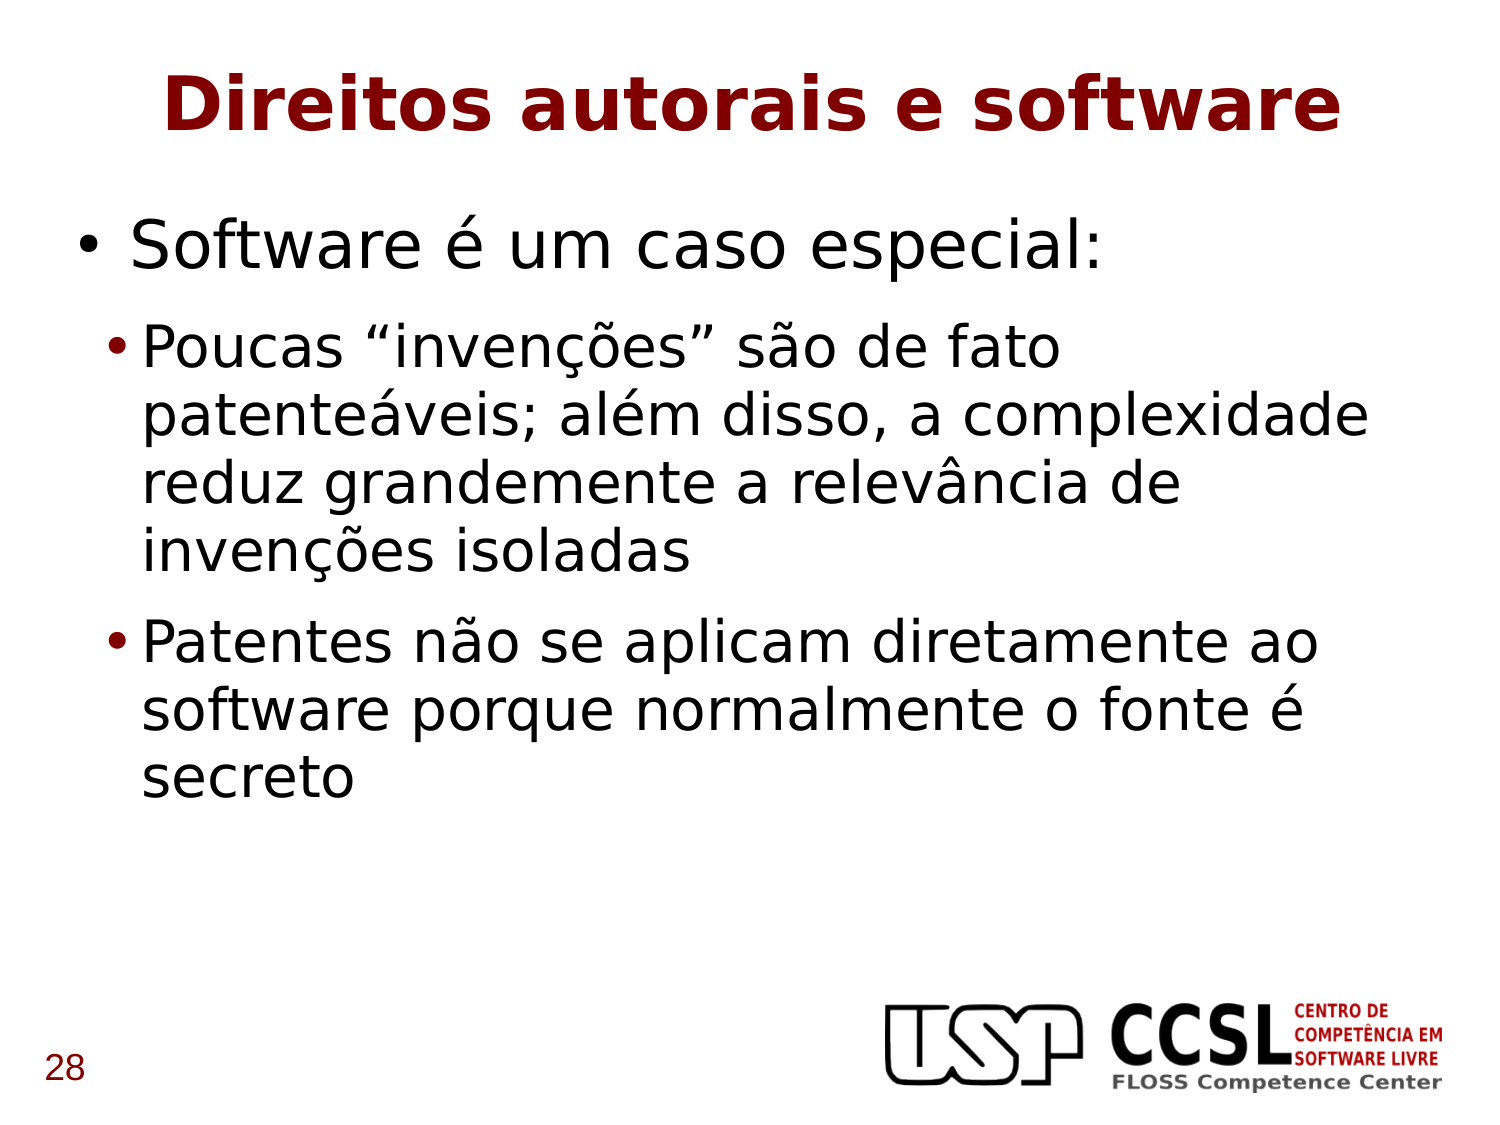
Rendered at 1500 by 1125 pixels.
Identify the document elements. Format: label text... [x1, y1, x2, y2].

picture [885, 1003, 1442, 1093]
title Direitos autorais e software [59, 29, 1447, 180]
list Software é um caso especial: Poucas “invenções” são de fato patenteáveis; além disso, a complexidade reduz grandemente a relevância de invenções isoladas Patentes não se aplicam diretamente ao software porque normalmente o fonte é secreto [59, 206, 1447, 950]
